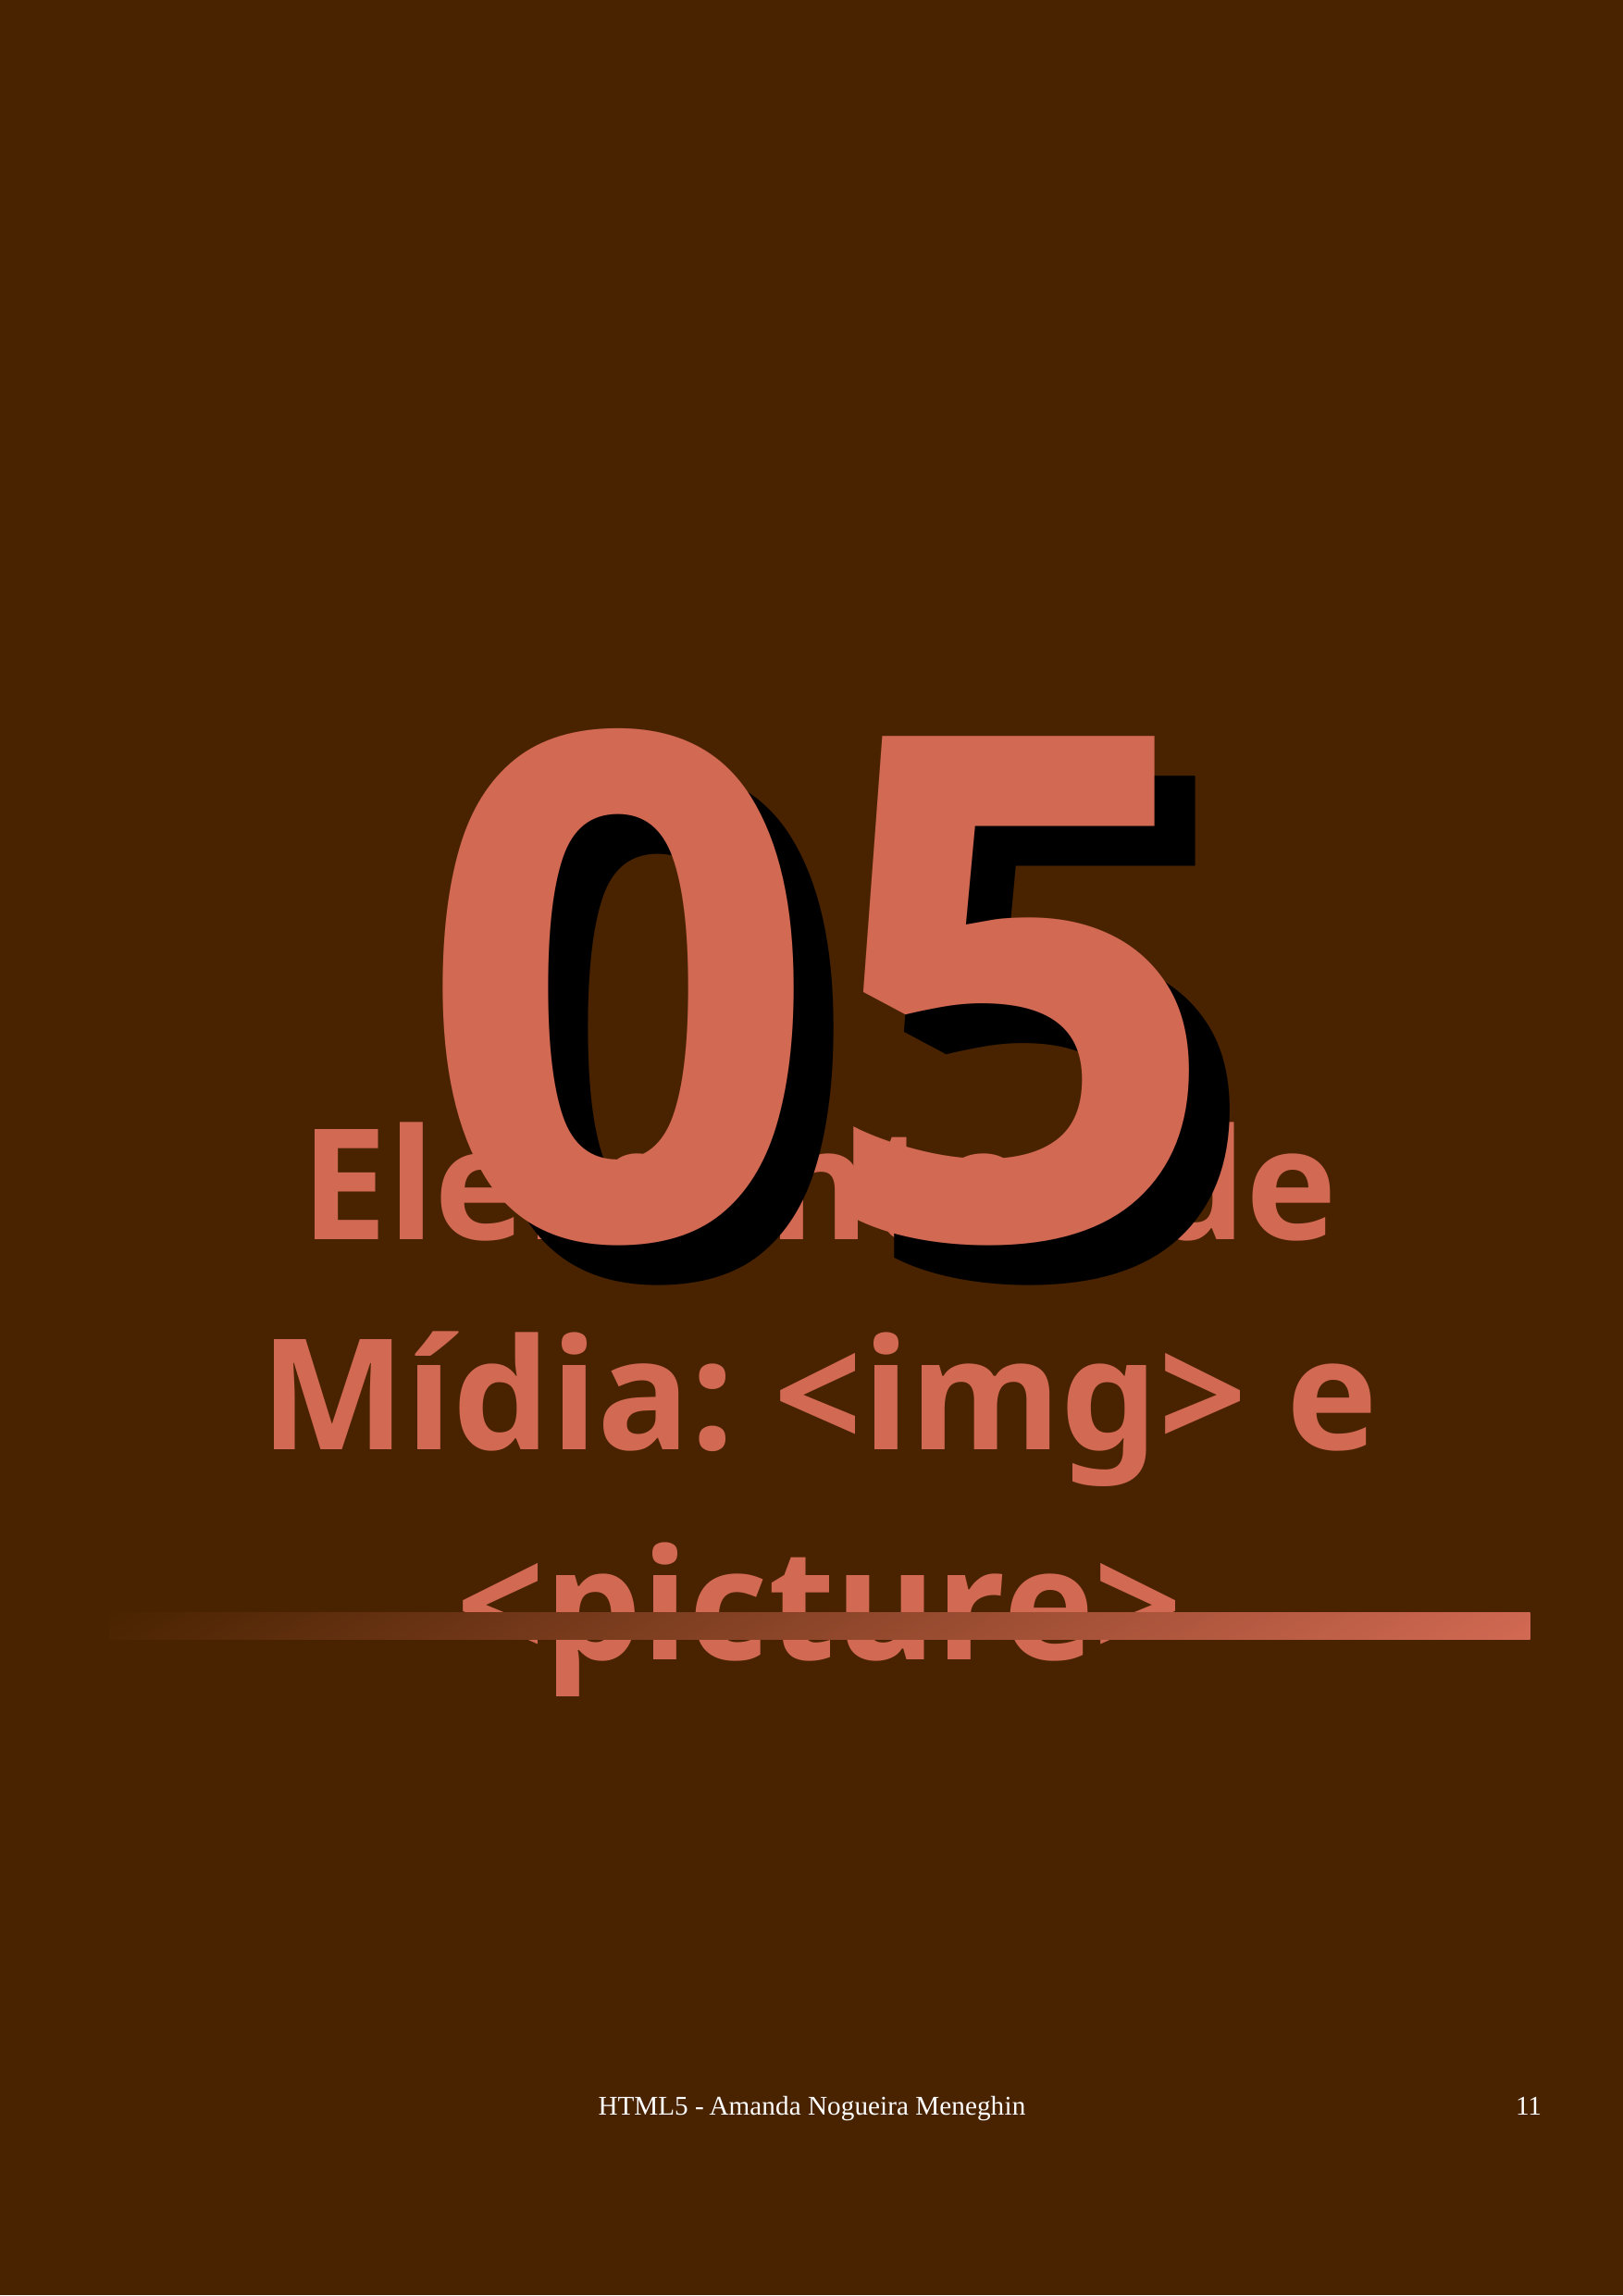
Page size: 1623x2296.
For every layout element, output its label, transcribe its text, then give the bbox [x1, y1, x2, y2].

text_box Elementos de Mídia: <img> e <picture> [109, 1202, 1530, 1578]
text_box 05 [164, 546, 1476, 1385]
text_box [109, 1612, 1530, 1640]
